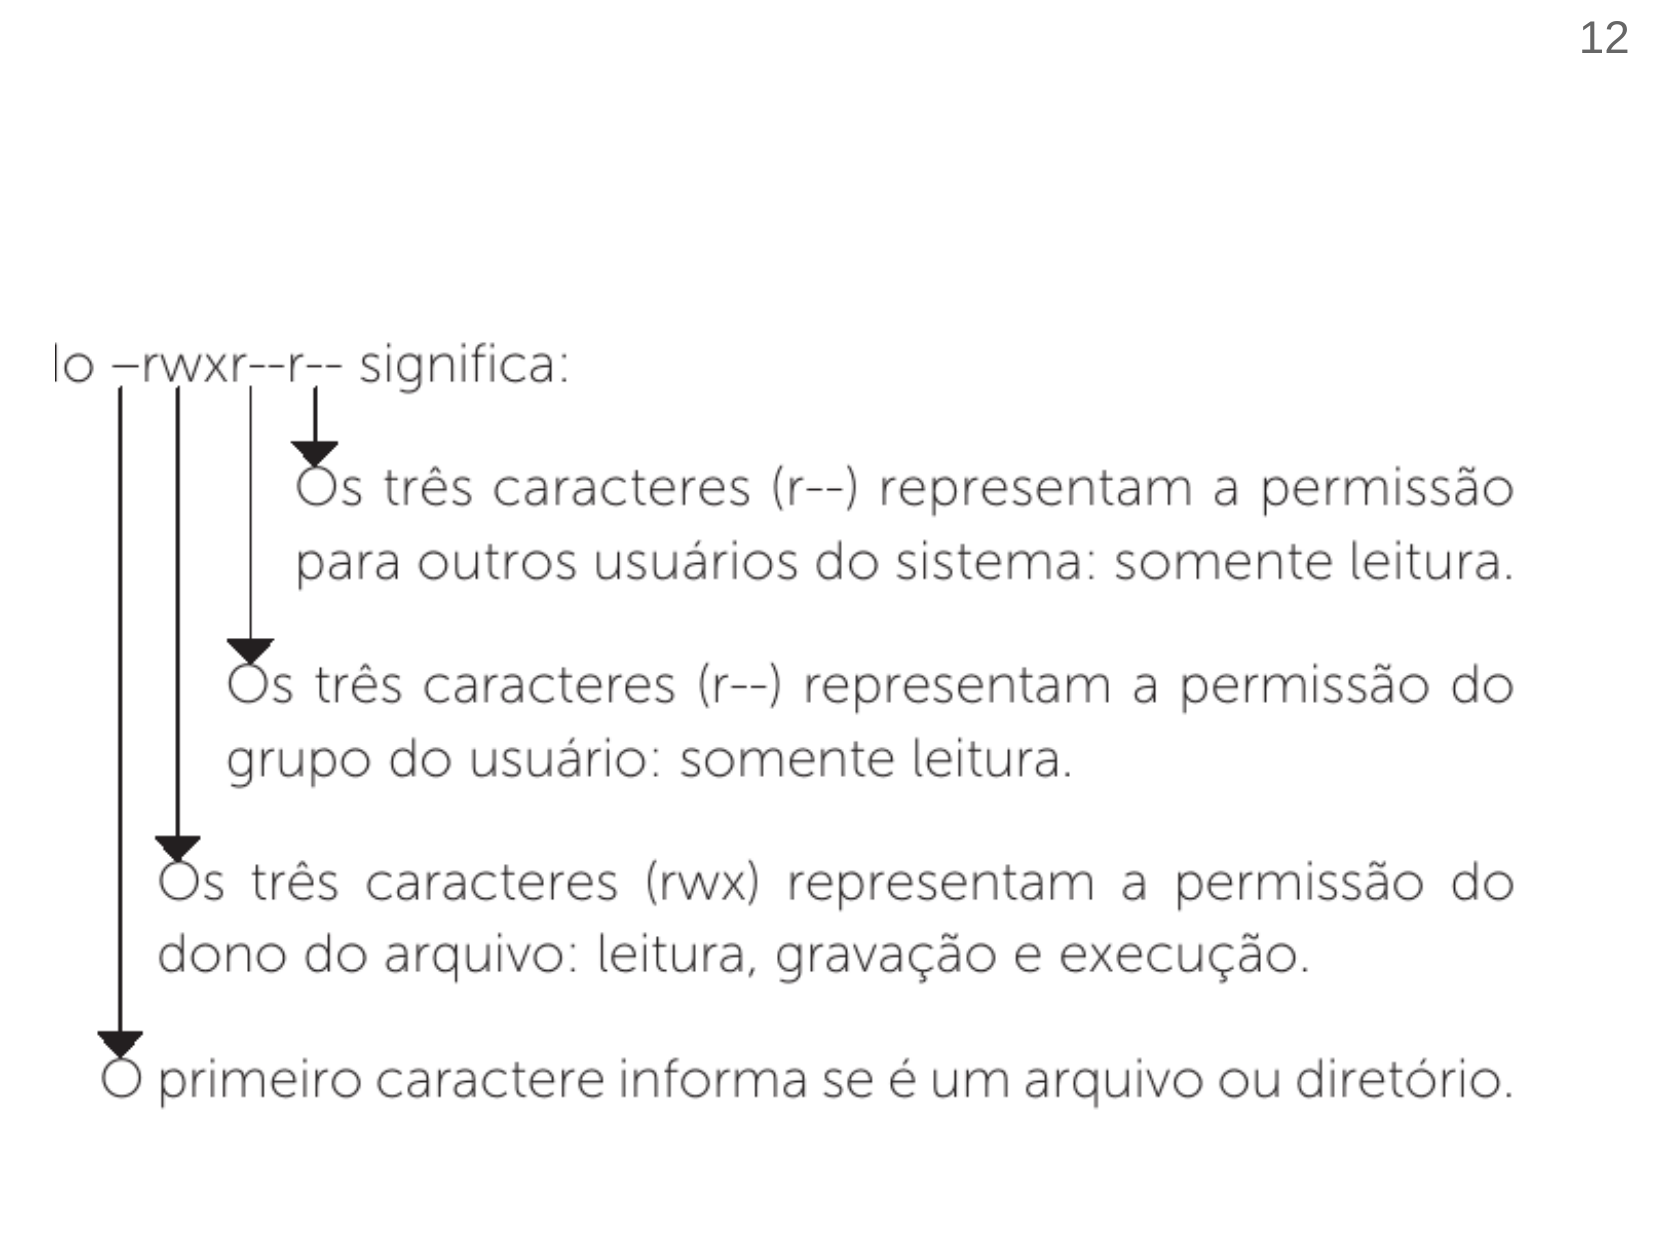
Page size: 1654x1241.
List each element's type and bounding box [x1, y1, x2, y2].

picture [55, 339, 1530, 1118]
